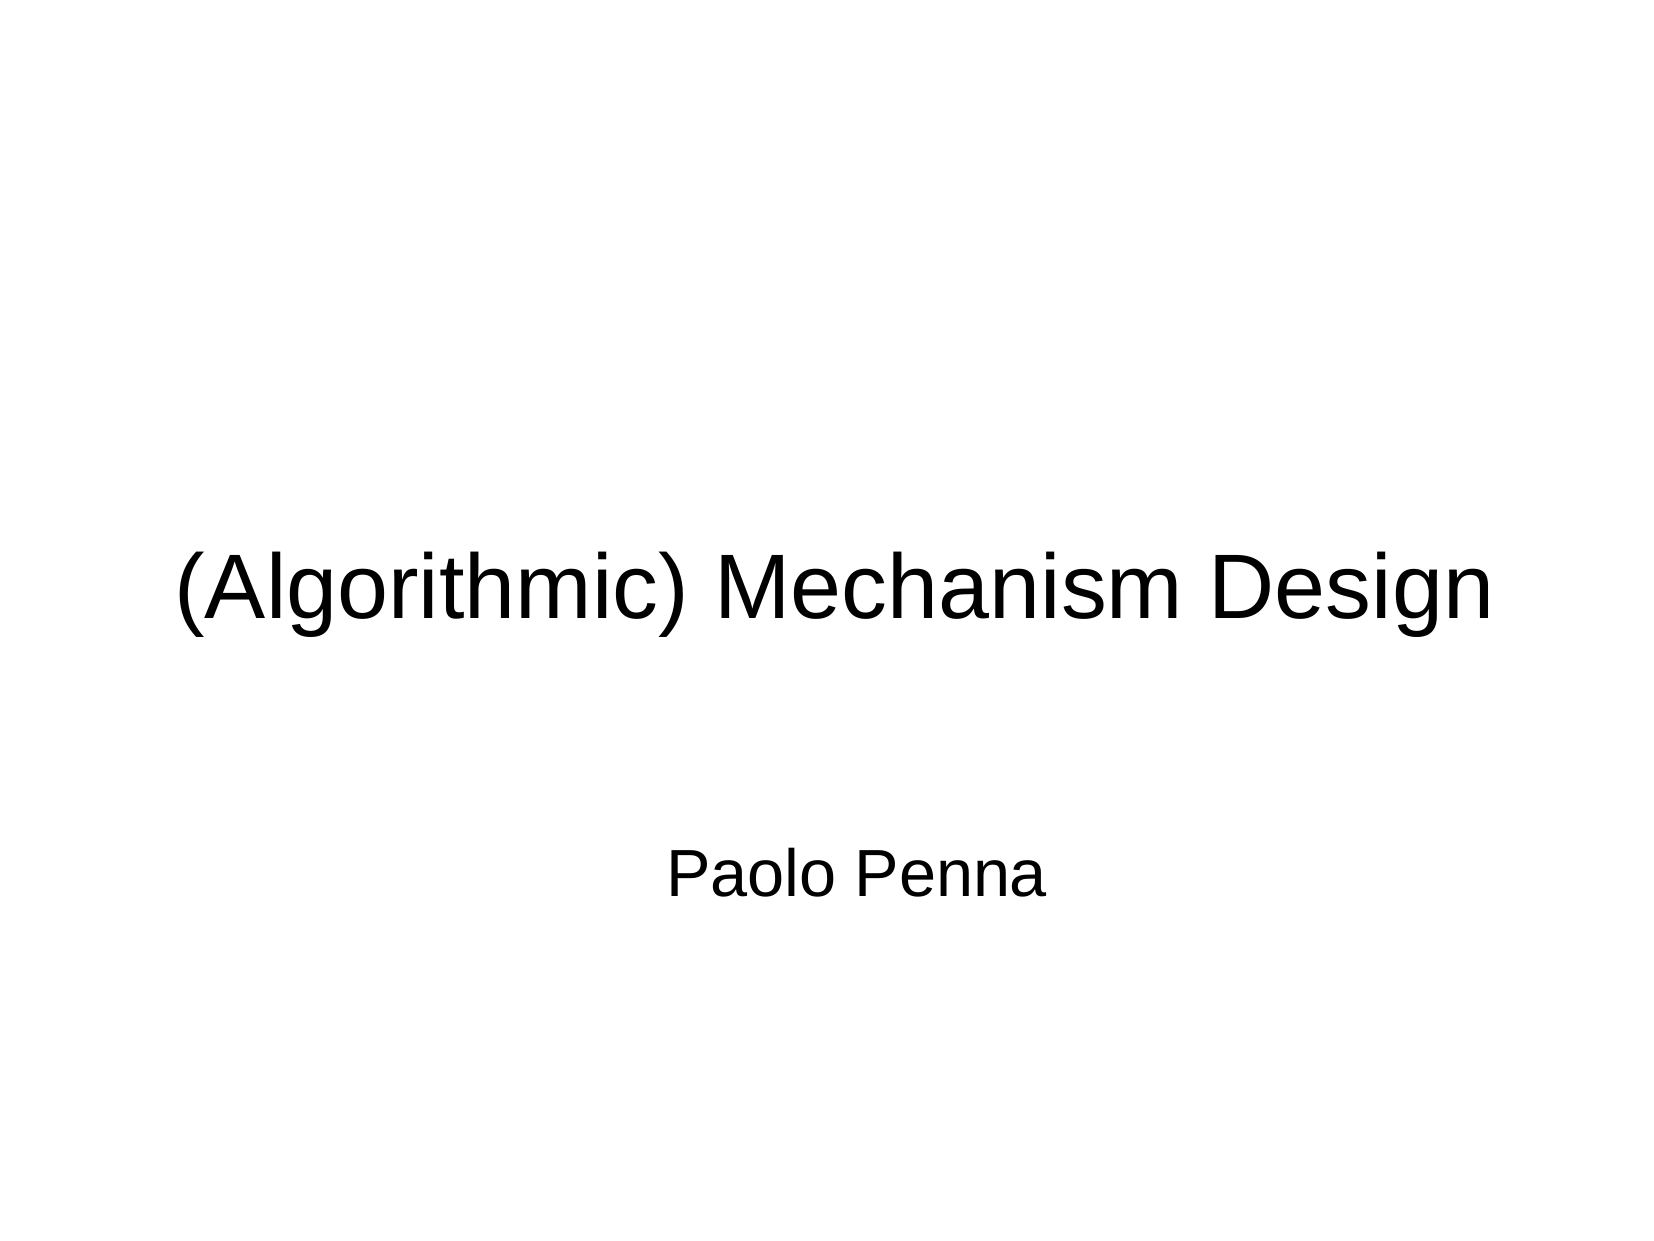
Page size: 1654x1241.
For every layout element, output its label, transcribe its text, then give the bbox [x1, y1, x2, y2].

title (Algorithmic) Mechanism Design [91, 483, 1580, 691]
subtitle Paolo Penna [112, 787, 1601, 959]
